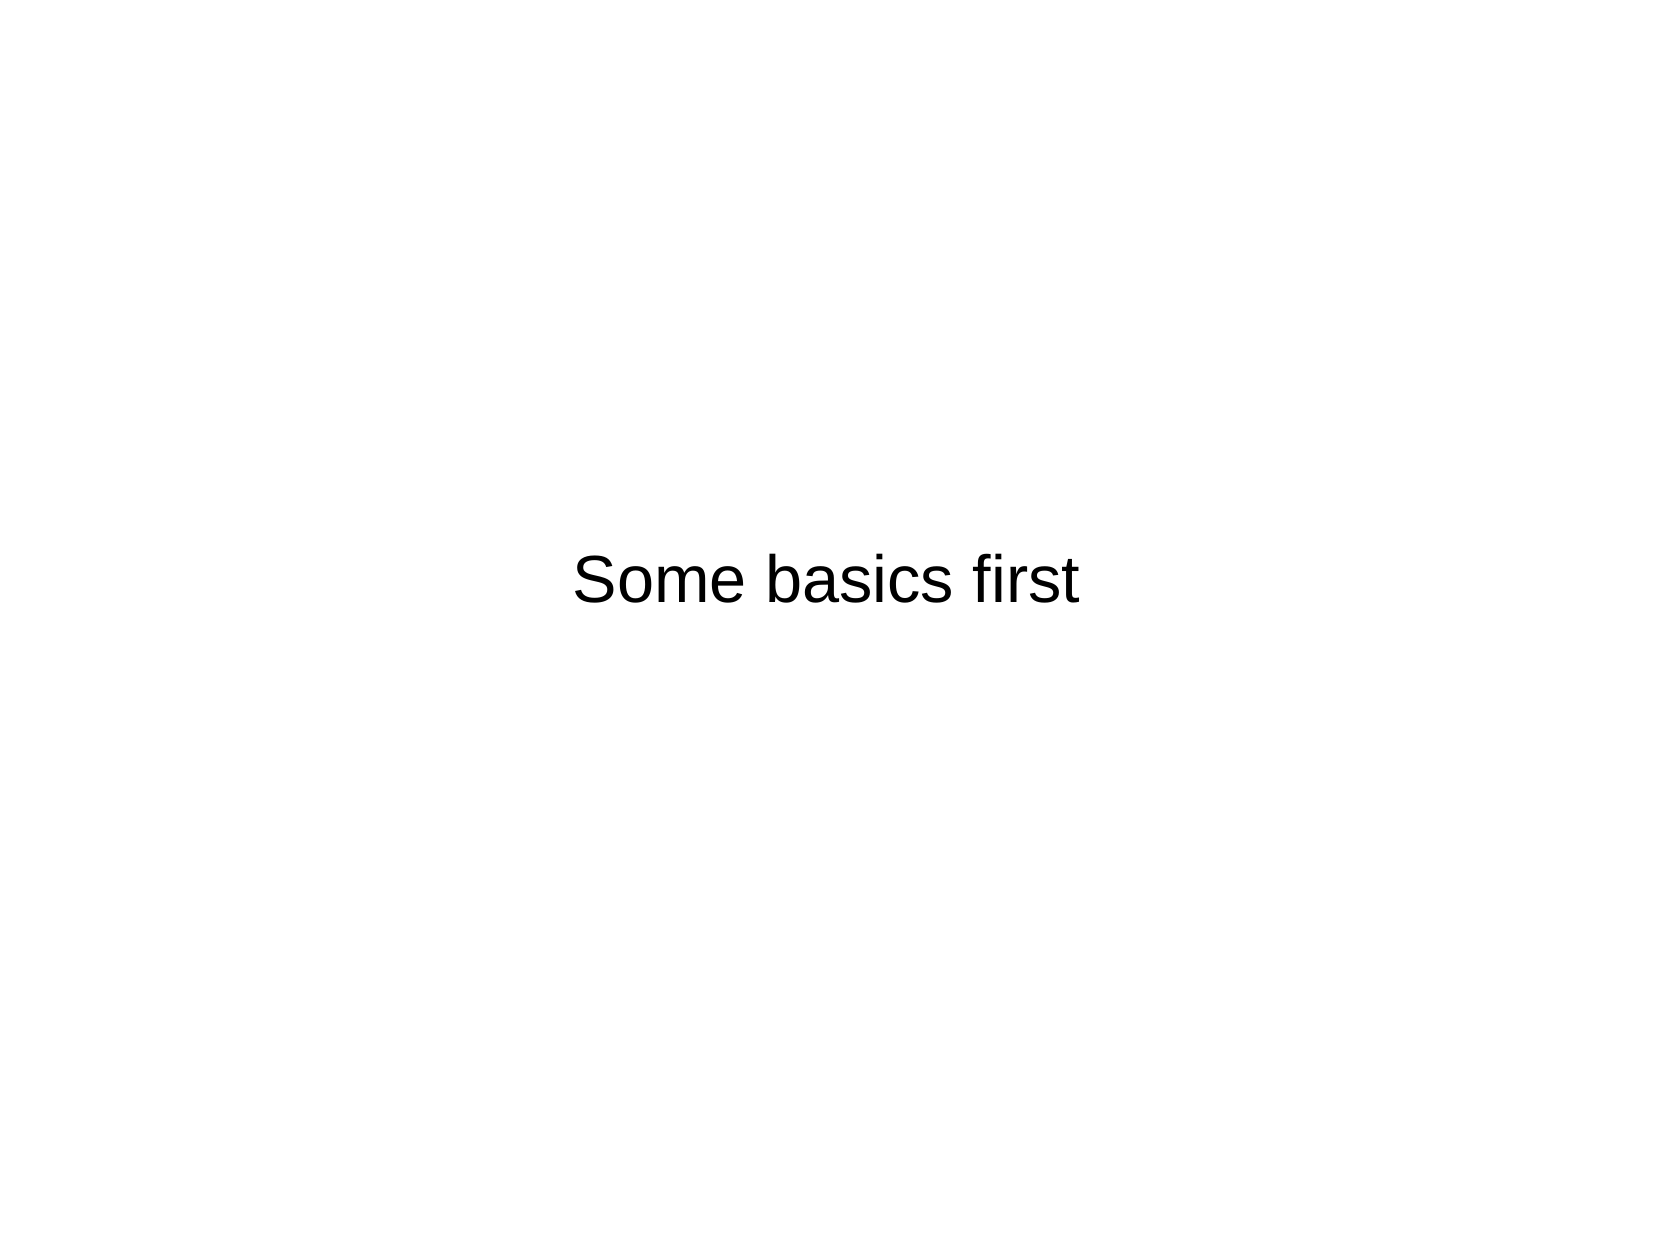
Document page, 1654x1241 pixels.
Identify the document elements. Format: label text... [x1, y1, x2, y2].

subtitle Some basics first [82, 49, 1571, 1109]
